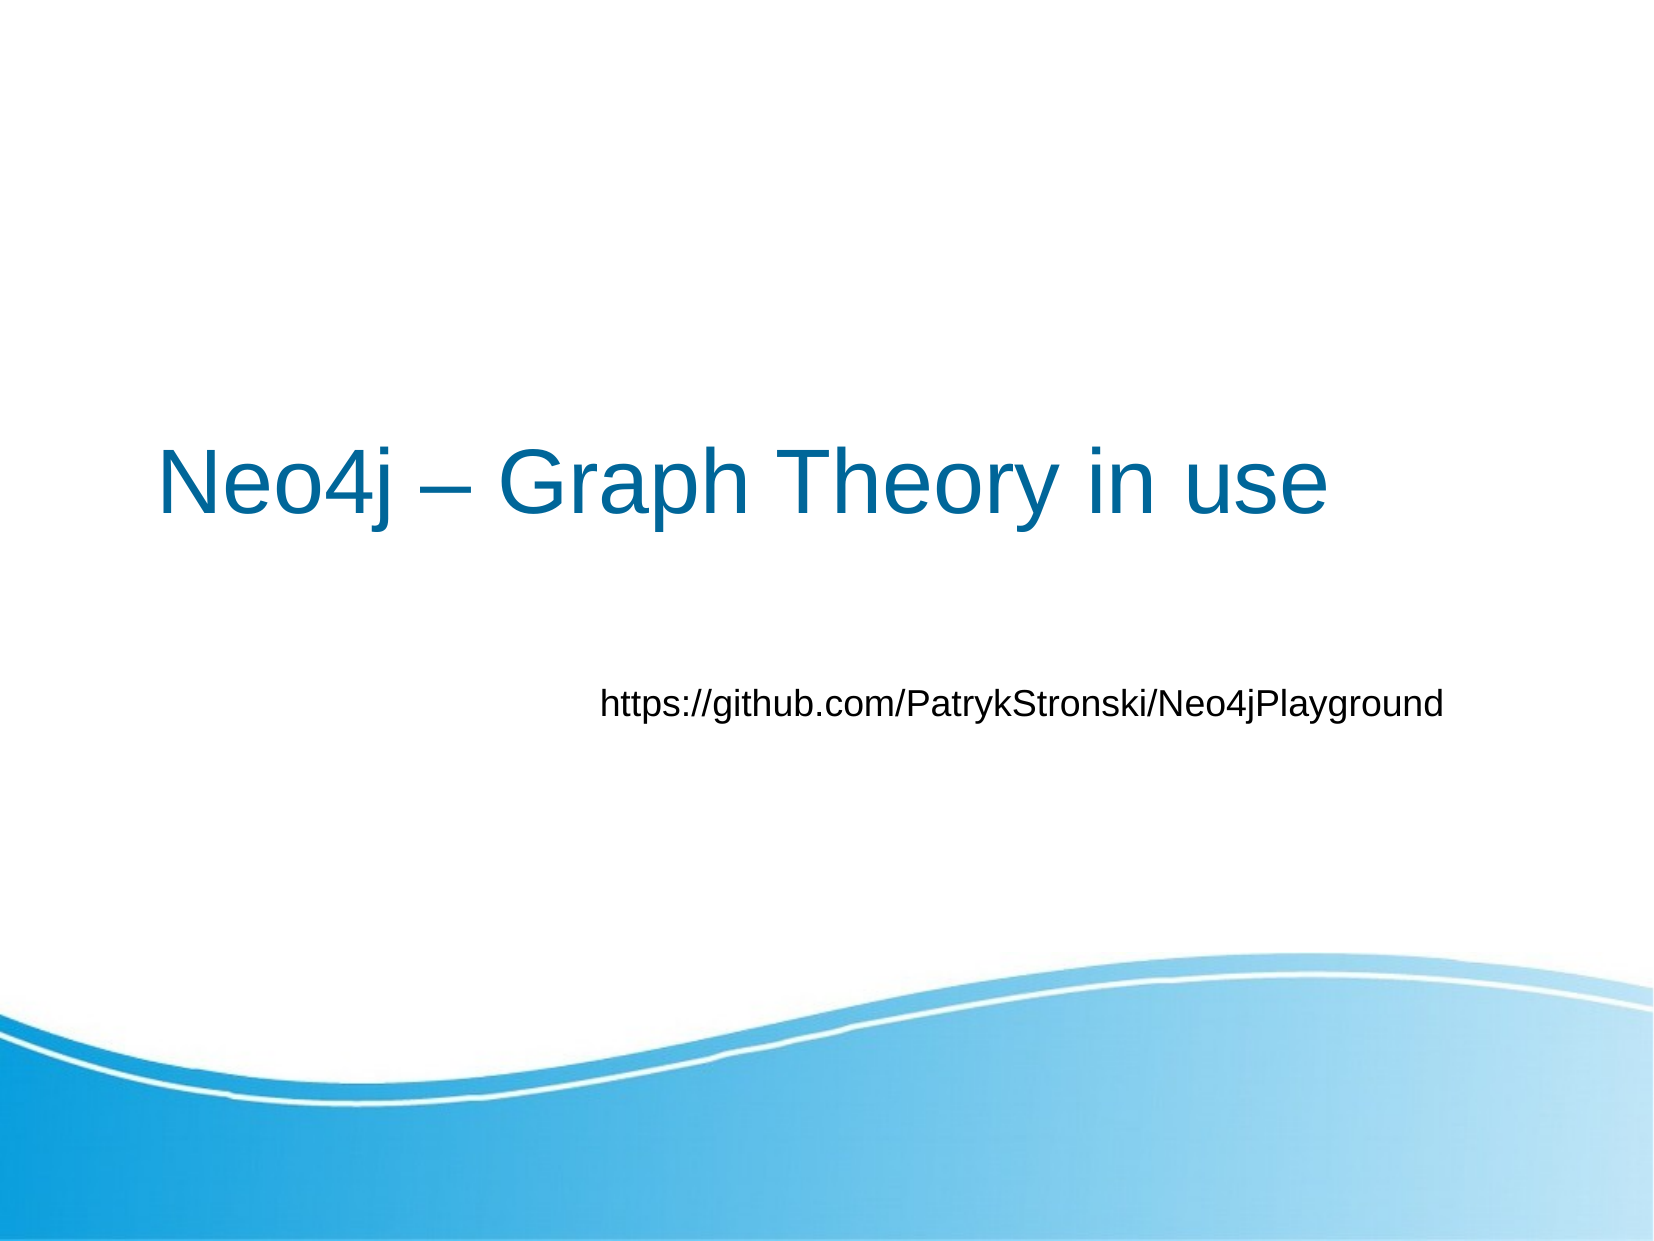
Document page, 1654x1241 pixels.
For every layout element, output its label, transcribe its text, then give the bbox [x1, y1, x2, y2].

title Neo4j – Graph Theory in use [0, 377, 1489, 586]
picture [0, 952, 1654, 1241]
text_box https://github.com/PatrykStronski/Neo4jPlayground [585, 675, 1460, 732]
